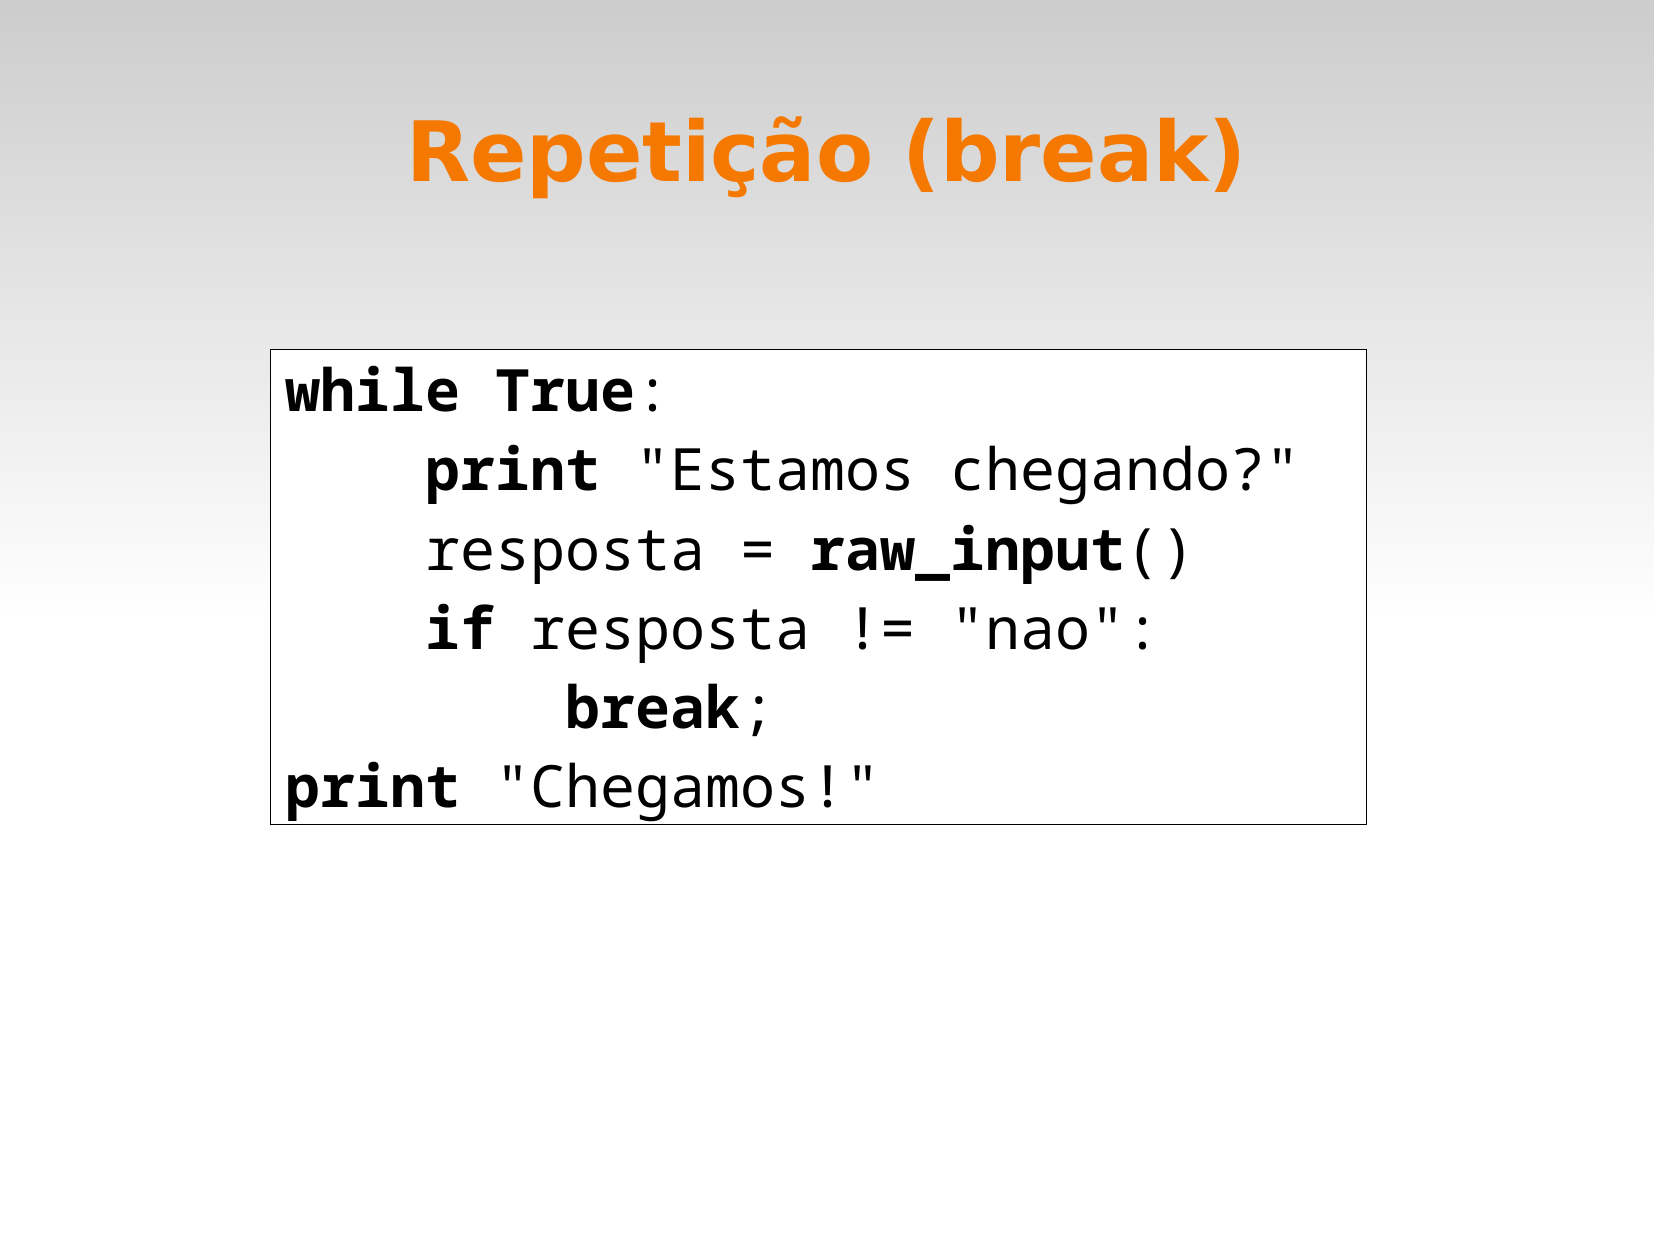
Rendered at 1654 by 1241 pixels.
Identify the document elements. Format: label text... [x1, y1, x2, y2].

text_box while True: print "Estamos chegando?" resposta = raw_input() if resposta != "nao": break; print "Chegamos!" [270, 379, 1367, 795]
title Repetição (break) [82, 49, 1571, 257]
